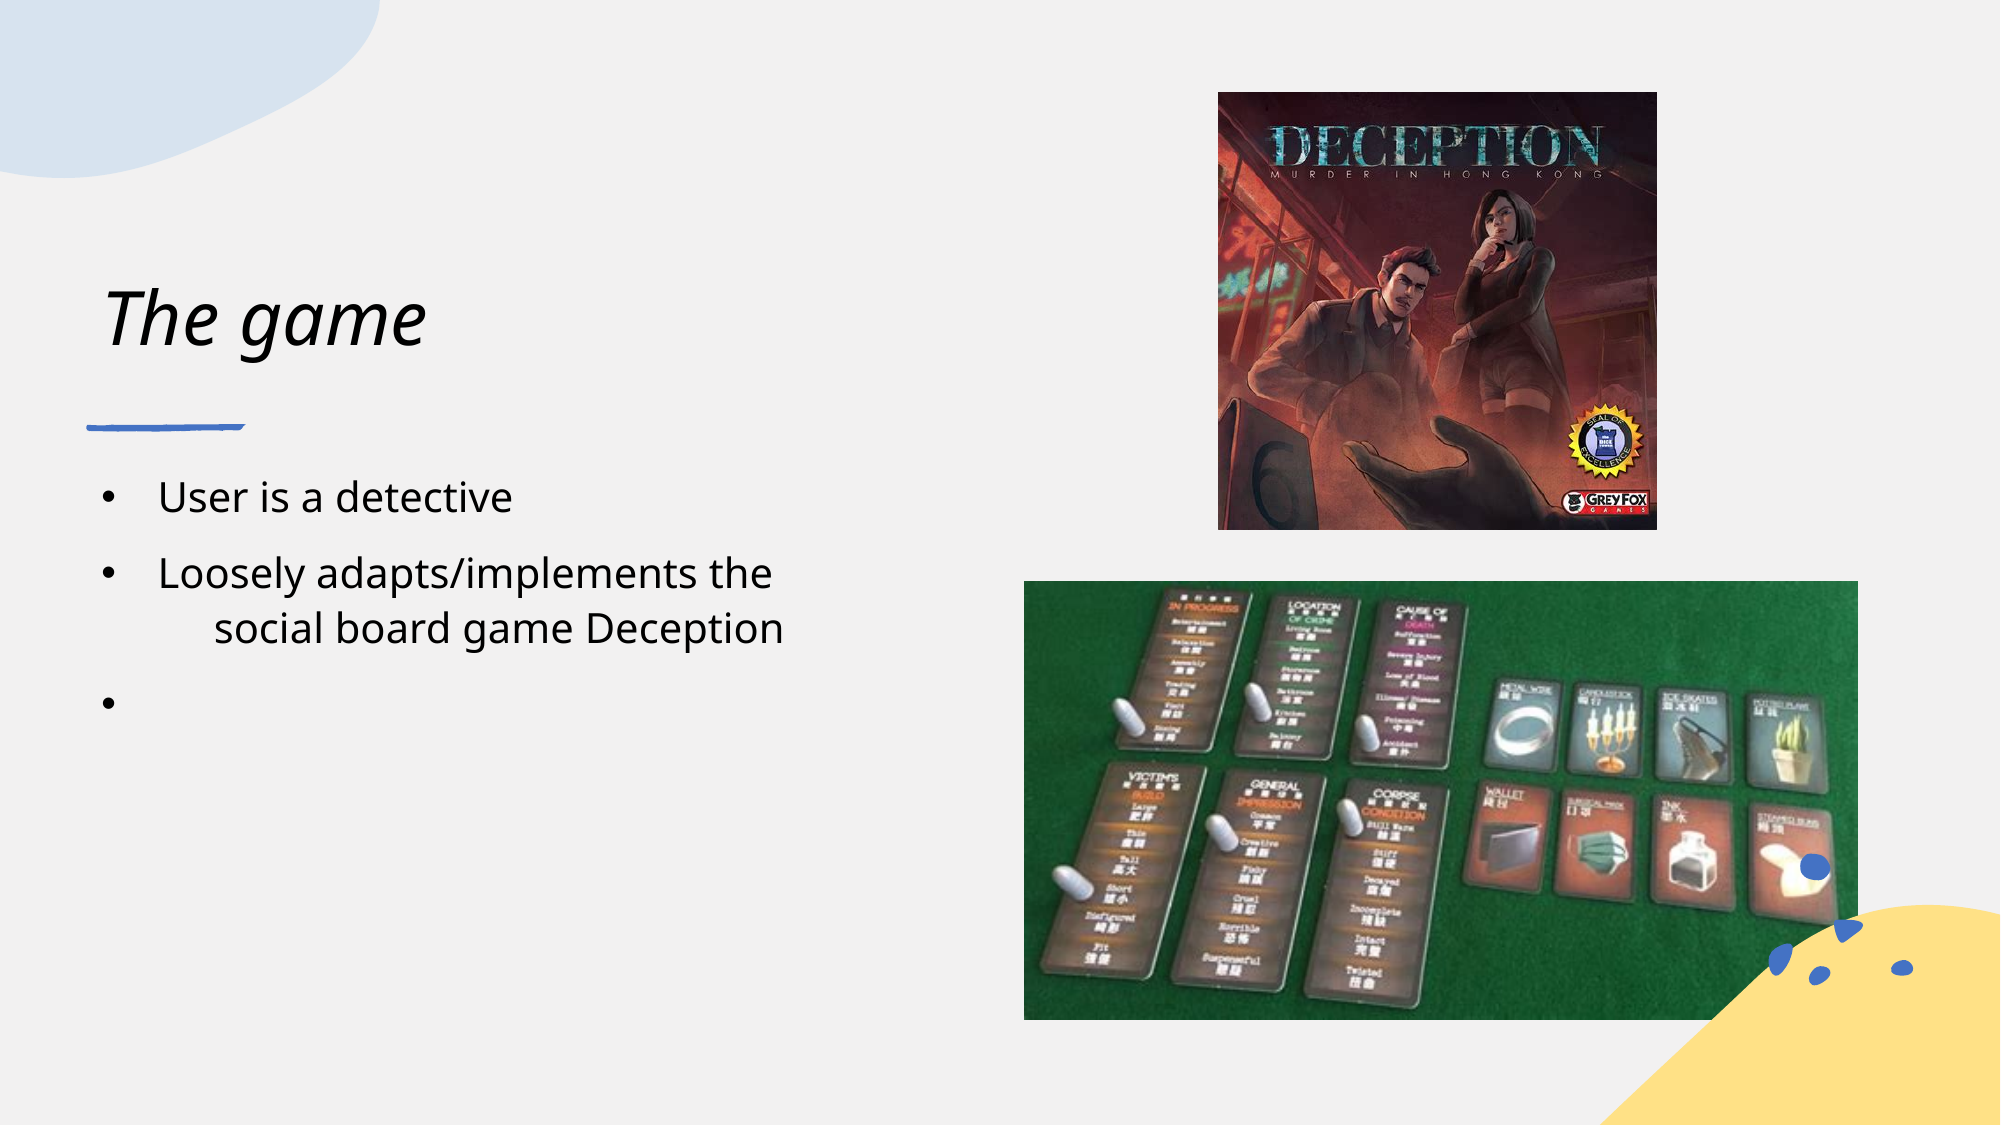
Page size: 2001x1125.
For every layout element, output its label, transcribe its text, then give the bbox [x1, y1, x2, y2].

picture [1218, 92, 1657, 530]
text_box [0, 0, 2000, 1125]
title The game [86, 129, 852, 368]
picture [1024, 581, 1858, 1020]
list User is a detective Loosely adapts/implements the social board game Deception [86, 458, 852, 996]
